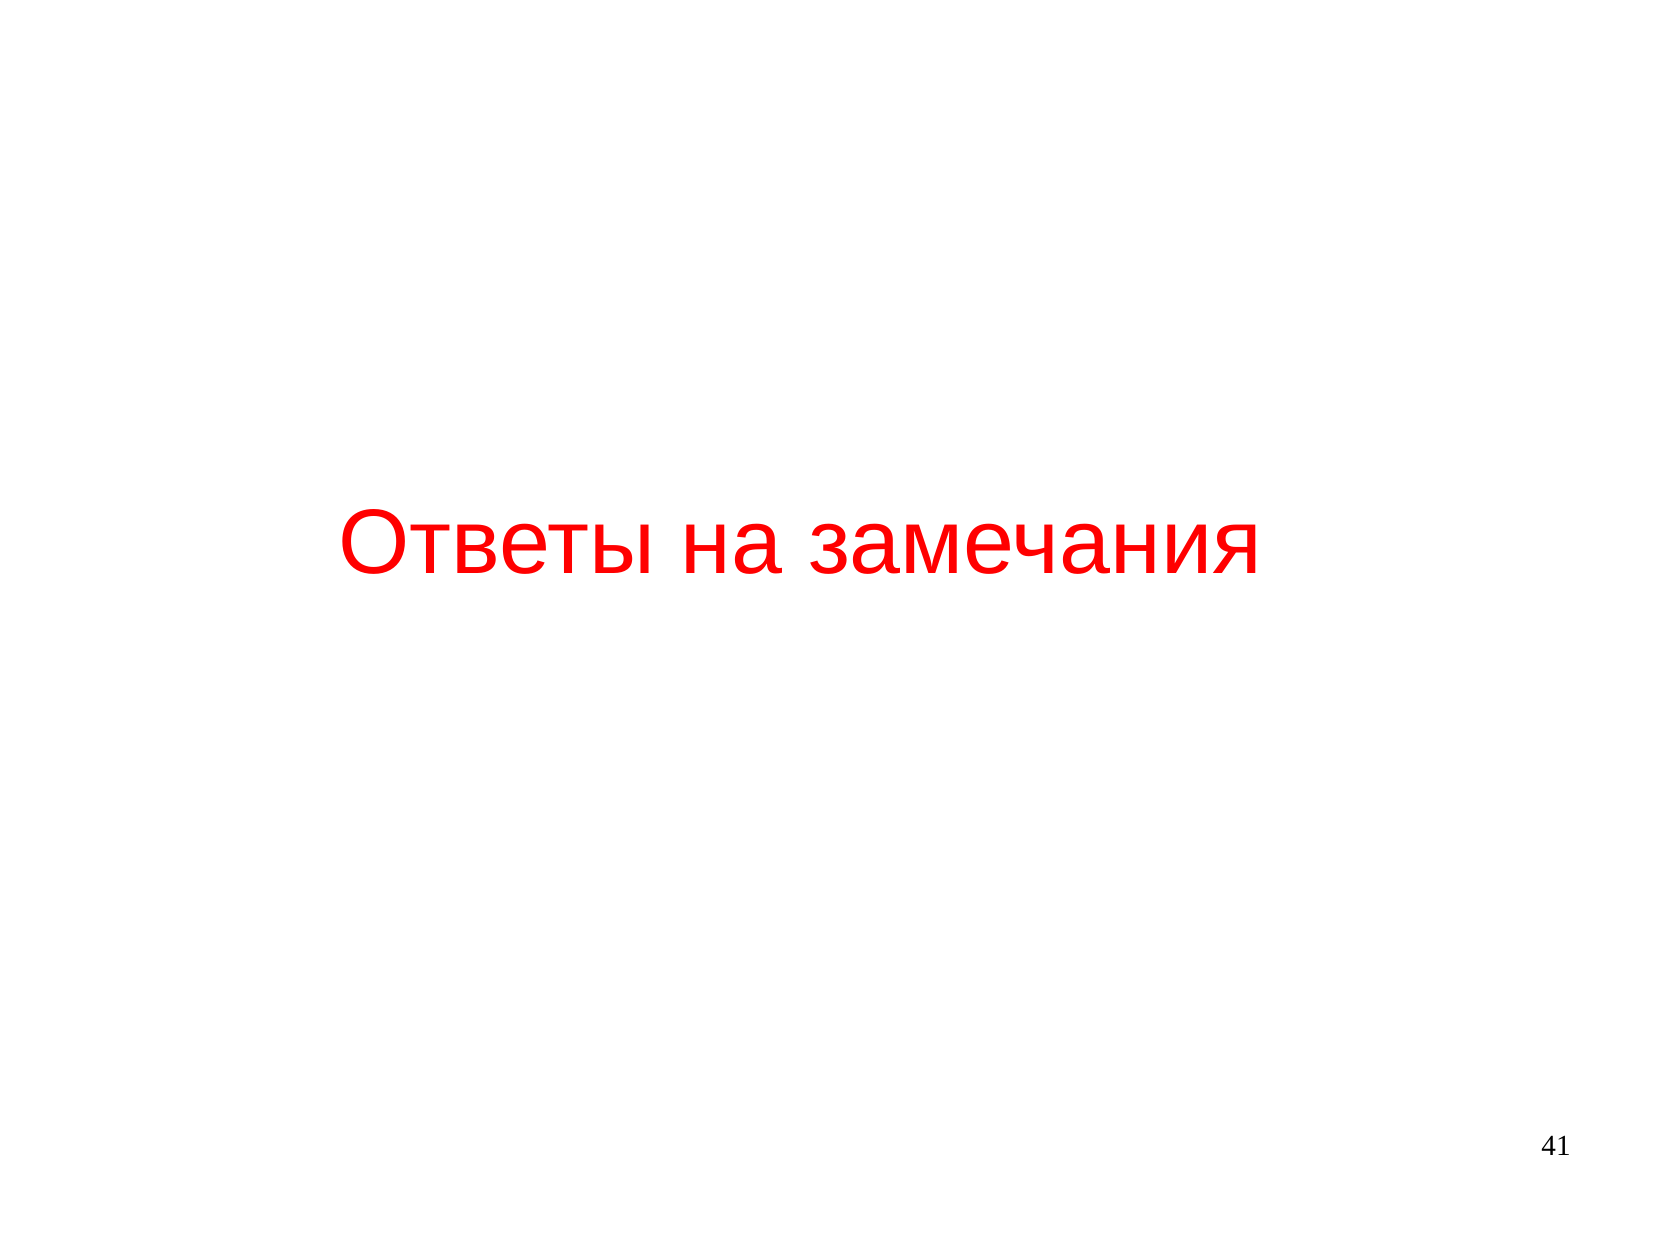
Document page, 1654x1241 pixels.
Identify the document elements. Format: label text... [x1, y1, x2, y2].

title Ответы на замечания [56, 437, 1546, 646]
